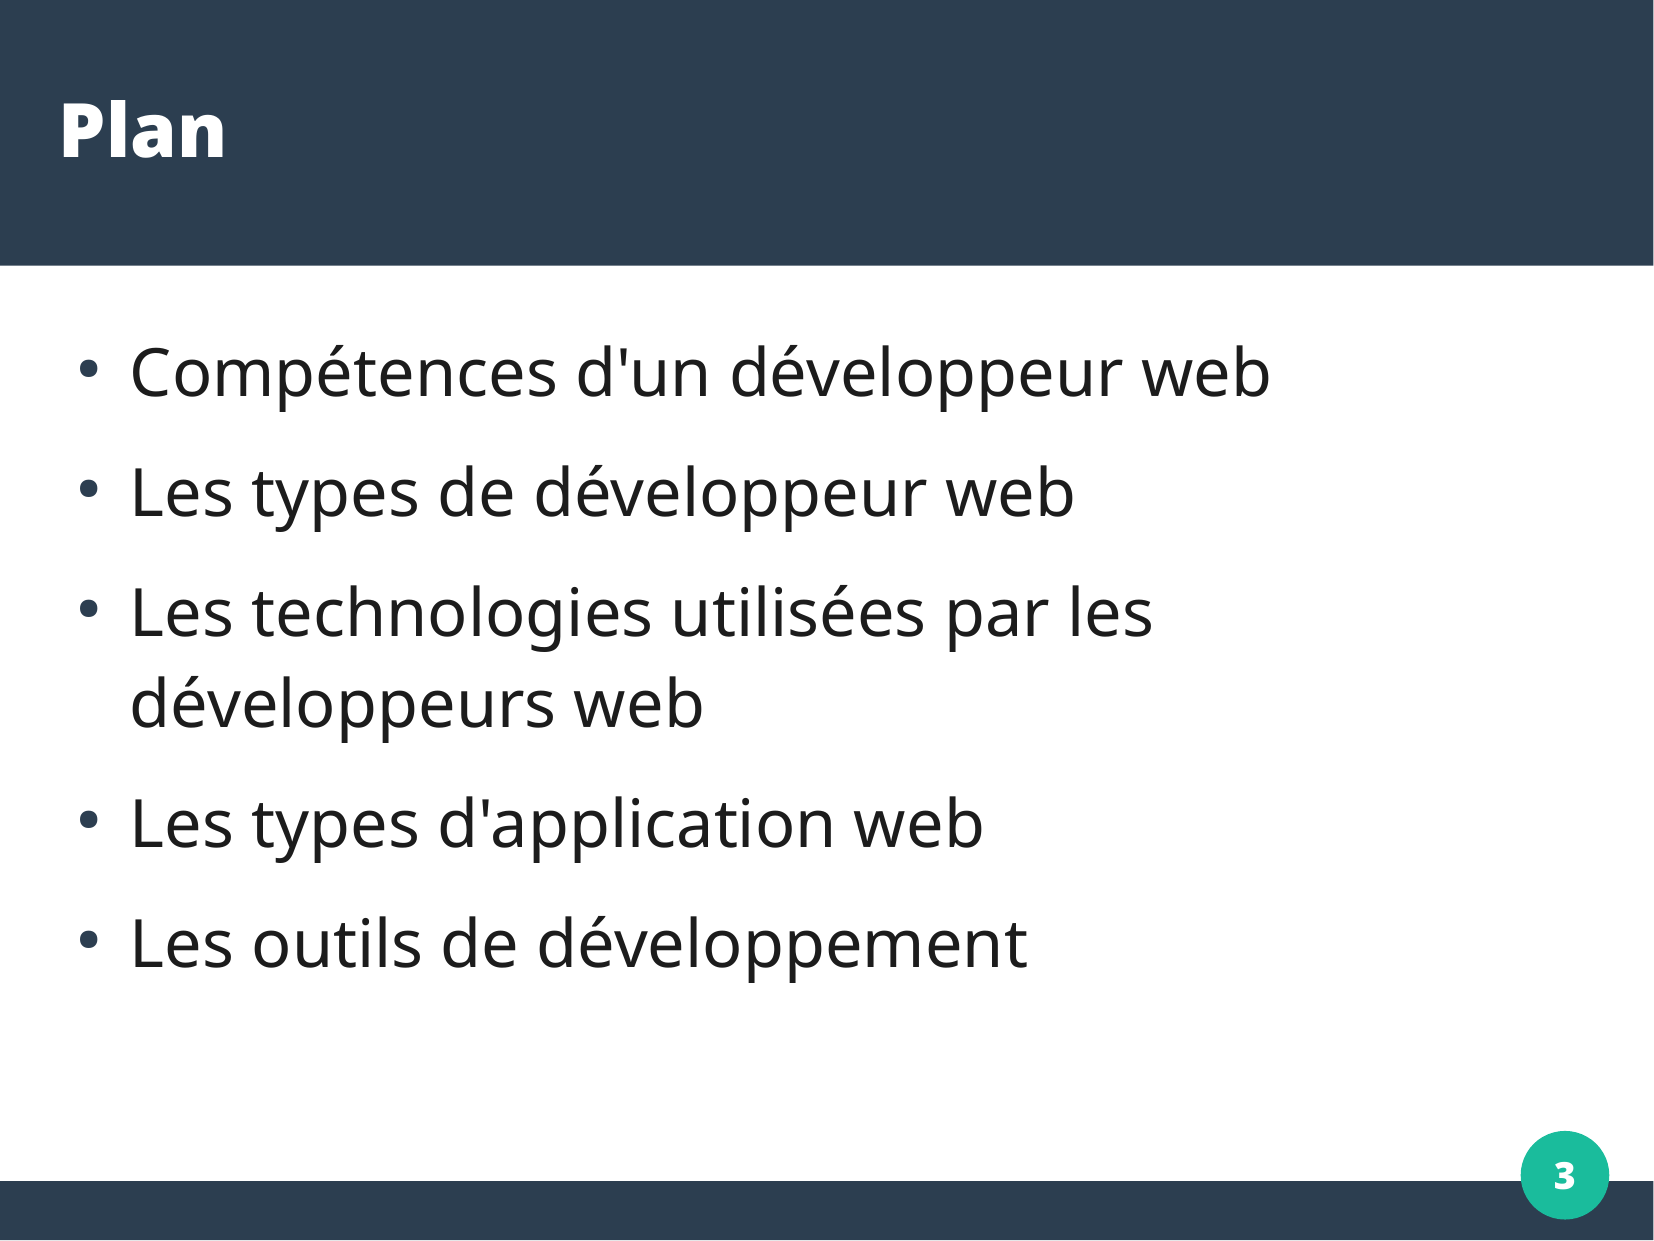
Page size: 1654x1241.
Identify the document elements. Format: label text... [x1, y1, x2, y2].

title Plan [59, 49, 1595, 207]
list Compétences d'un développeur web Les types de développeur web Les technologies utilisées par les développeurs web Les types d'application web Les outils de développement [59, 324, 1595, 1152]
